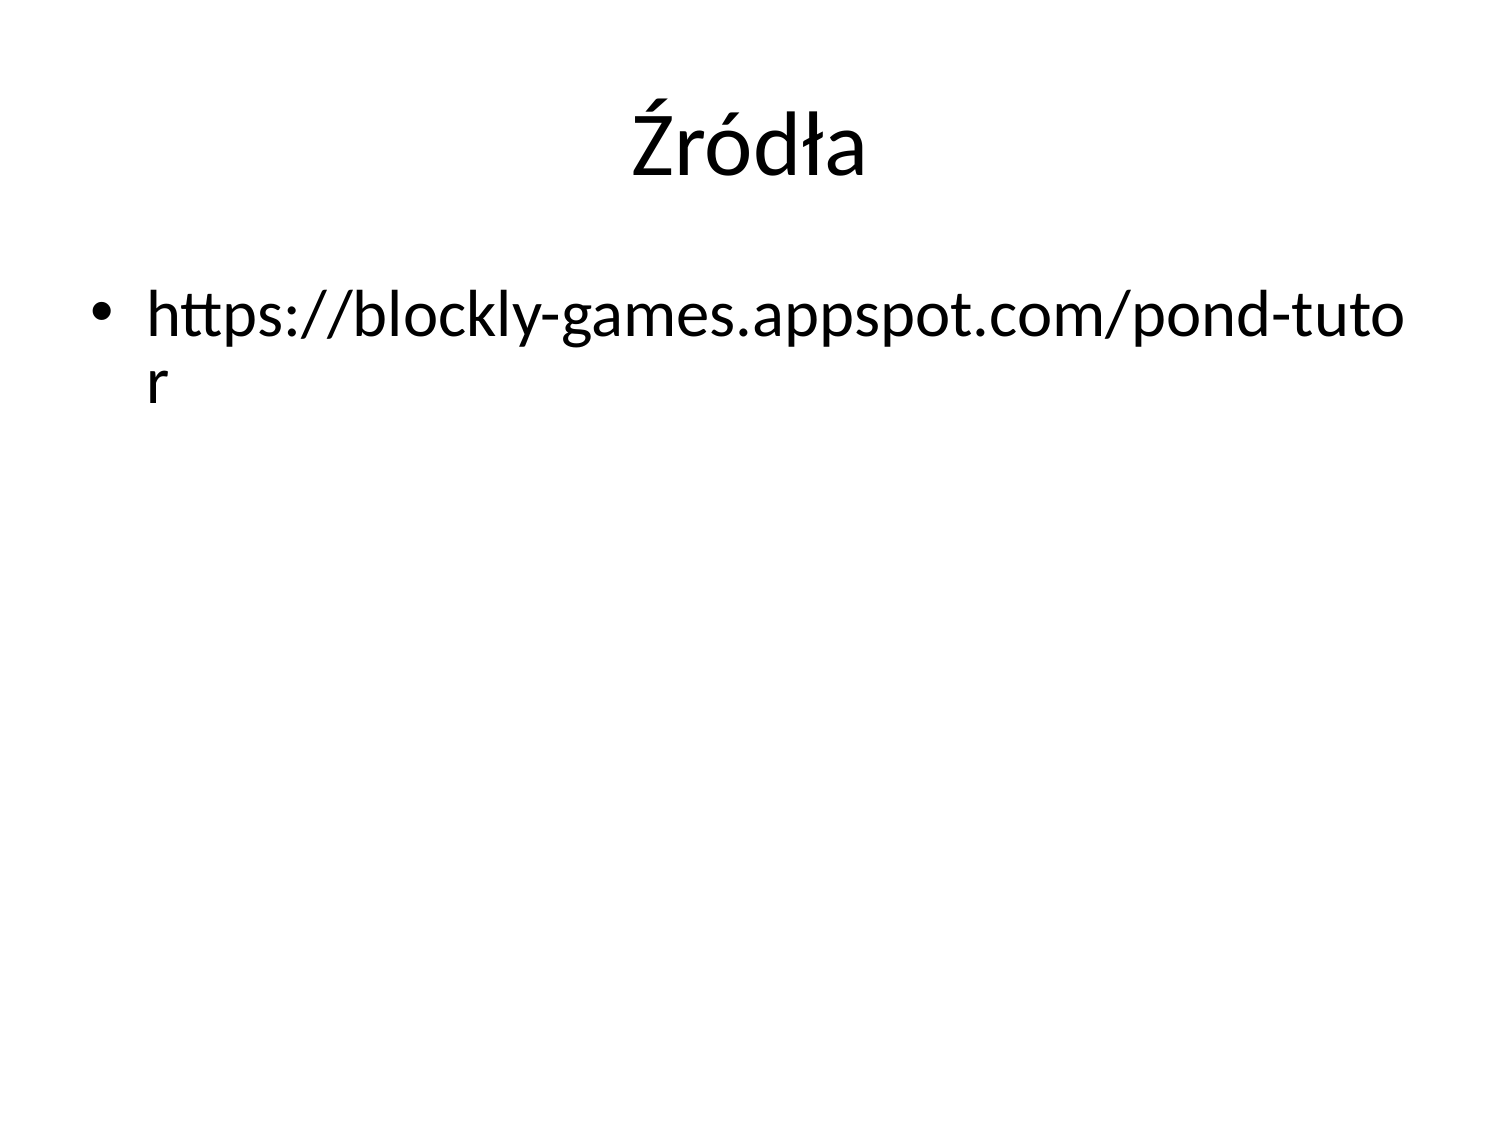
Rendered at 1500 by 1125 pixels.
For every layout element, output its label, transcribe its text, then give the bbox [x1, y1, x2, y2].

list https://blockly-games.appspot.com/pond-tutor [75, 262, 1426, 1005]
title Źródła [75, 45, 1426, 233]
